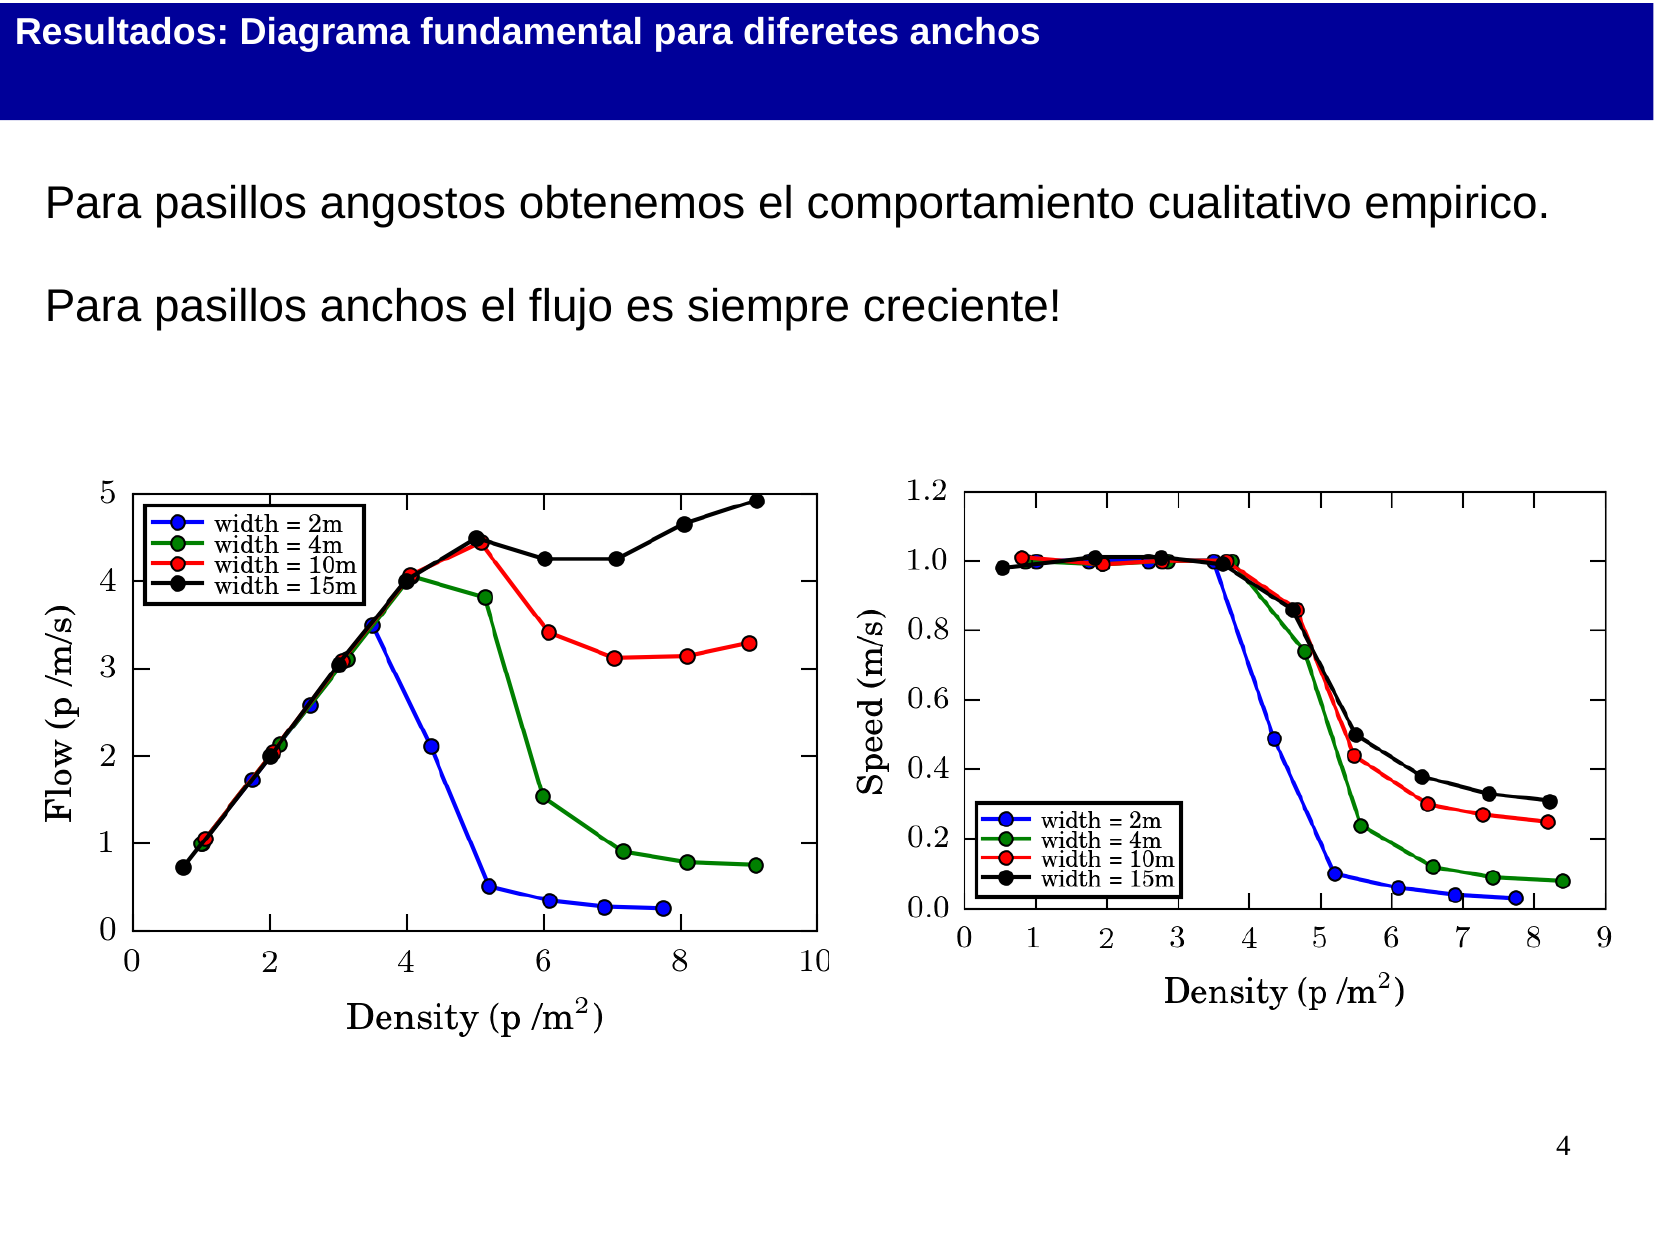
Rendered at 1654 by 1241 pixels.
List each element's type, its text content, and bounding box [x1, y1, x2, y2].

text_box Resultados: Diagrama fundamental para diferetes anchos [0, 3, 1654, 121]
text_box Para pasillos angostos obtenemos el comportamiento cualitativo empirico. Para pasillos anchos el flujo es siempre creciente! [30, 170, 1654, 391]
picture [15, 449, 1640, 1066]
